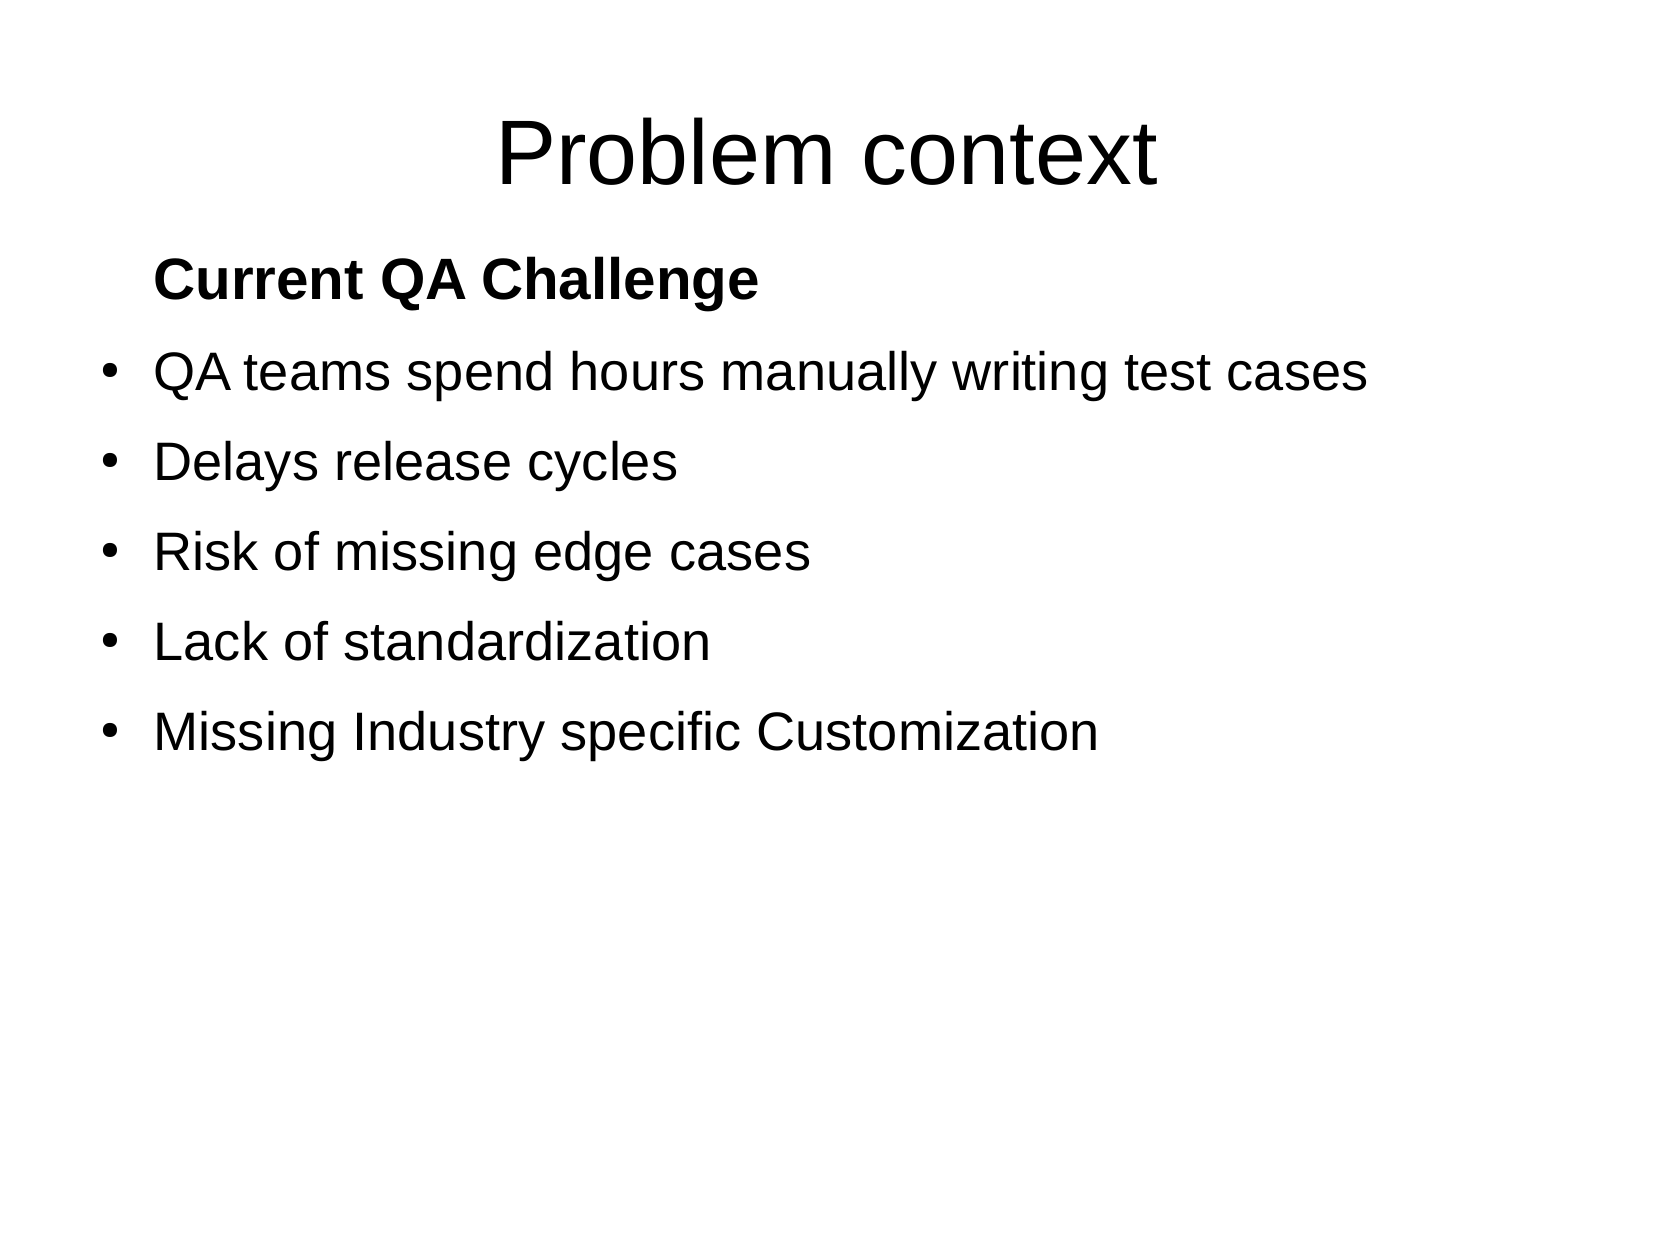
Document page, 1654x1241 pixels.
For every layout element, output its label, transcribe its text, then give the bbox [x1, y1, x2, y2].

title Problem context [82, 49, 1571, 246]
list Current QA Challenge QA teams spend hours manually writing test cases Delays release cycles Risk of missing edge cases Lack of standardization Missing Industry specific Customization [82, 246, 1571, 1066]
